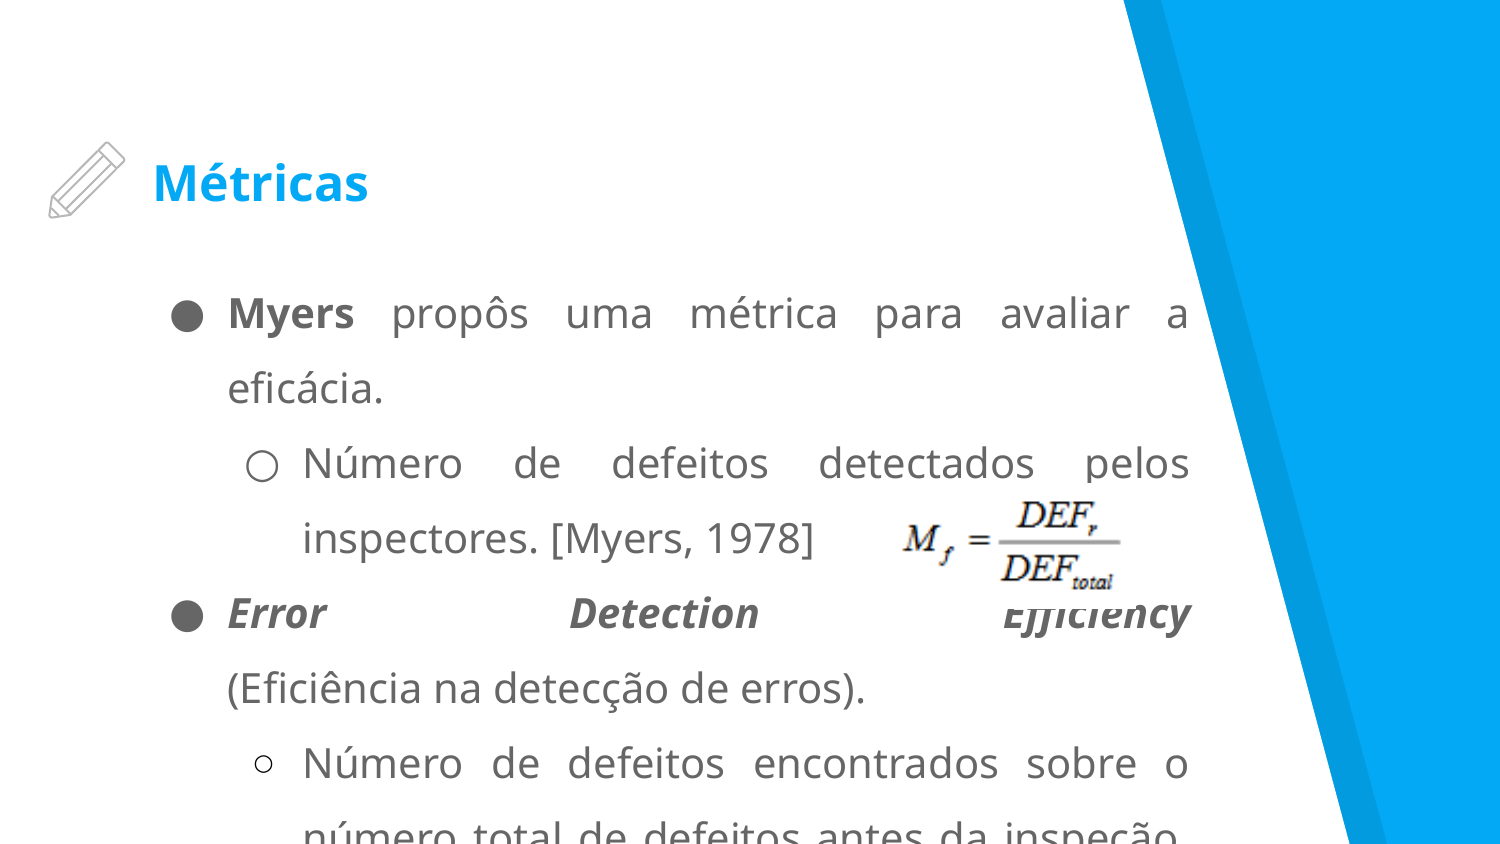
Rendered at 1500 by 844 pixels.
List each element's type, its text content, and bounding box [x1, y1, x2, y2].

text_box Métricas [137, 146, 1011, 227]
picture [884, 483, 1136, 609]
text_box Myers propôs uma métrica para avaliar a eficácia. Número de defeitos detectados pelos inspectores. [Myers, 1978] Error Detection Efficiency (Eficiência na detecção de erros). Número de defeitos encontrados sobre o número total de defeitos antes da inspeção. [Fagan 1976] [137, 246, 1206, 617]
